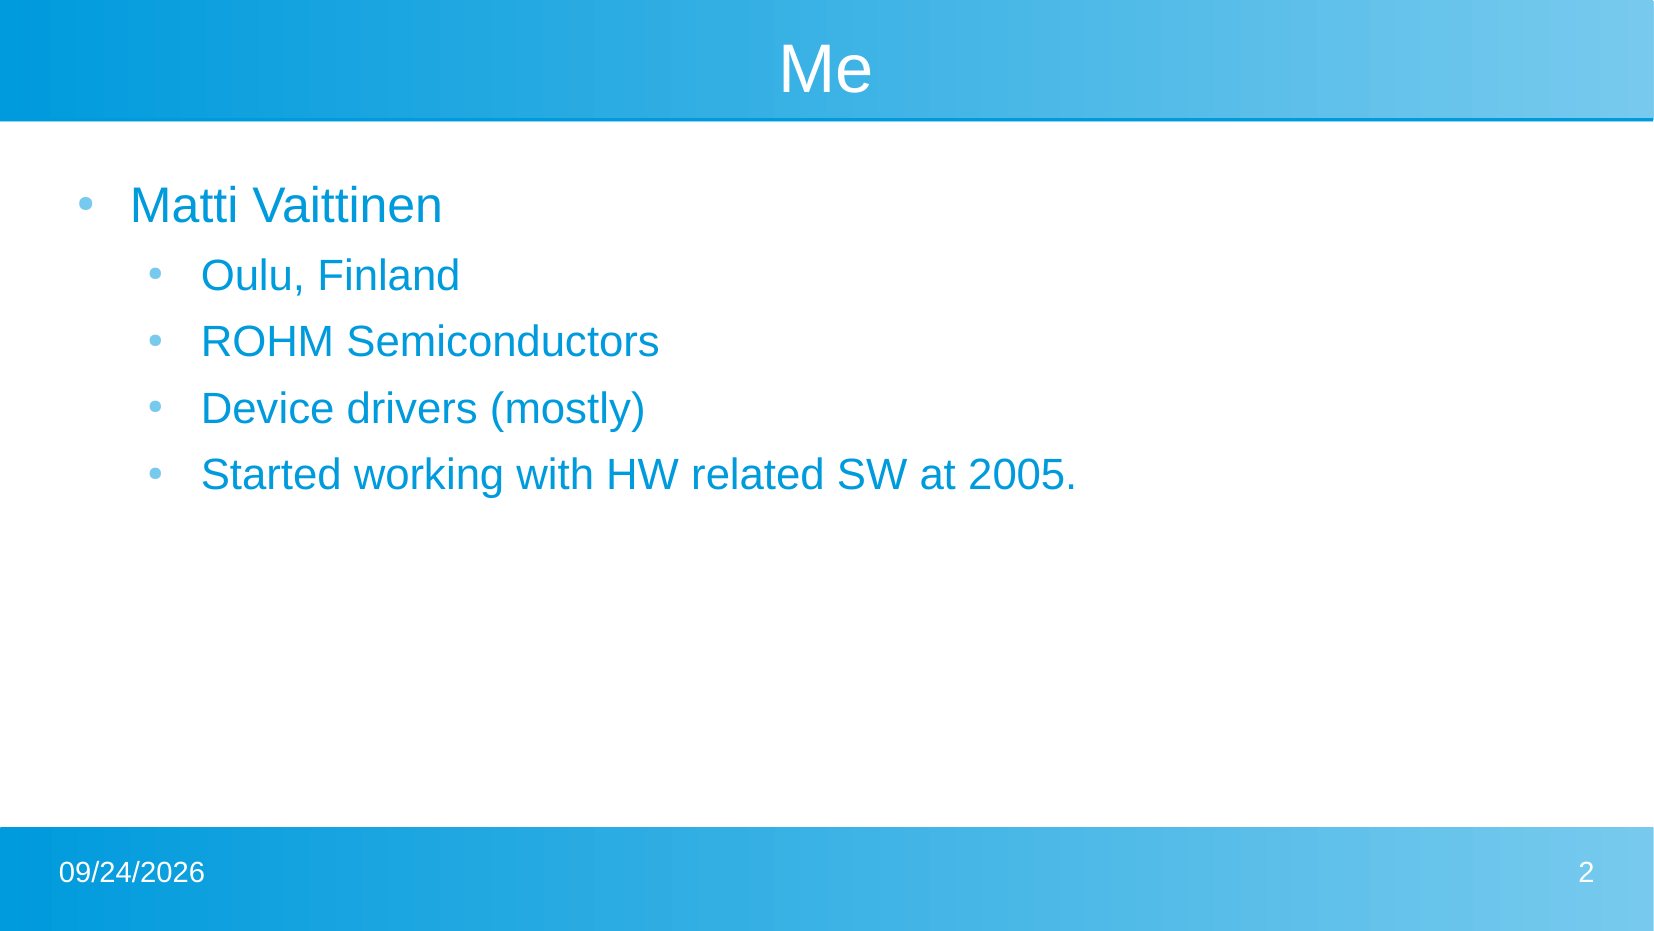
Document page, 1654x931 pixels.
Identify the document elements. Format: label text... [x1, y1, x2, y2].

title Me [59, 29, 1595, 108]
list Matti Vaittinen Oulu, Finland ROHM Semiconductors Device drivers (mostly) Started working with HW related SW at 2005. [59, 177, 1595, 768]
